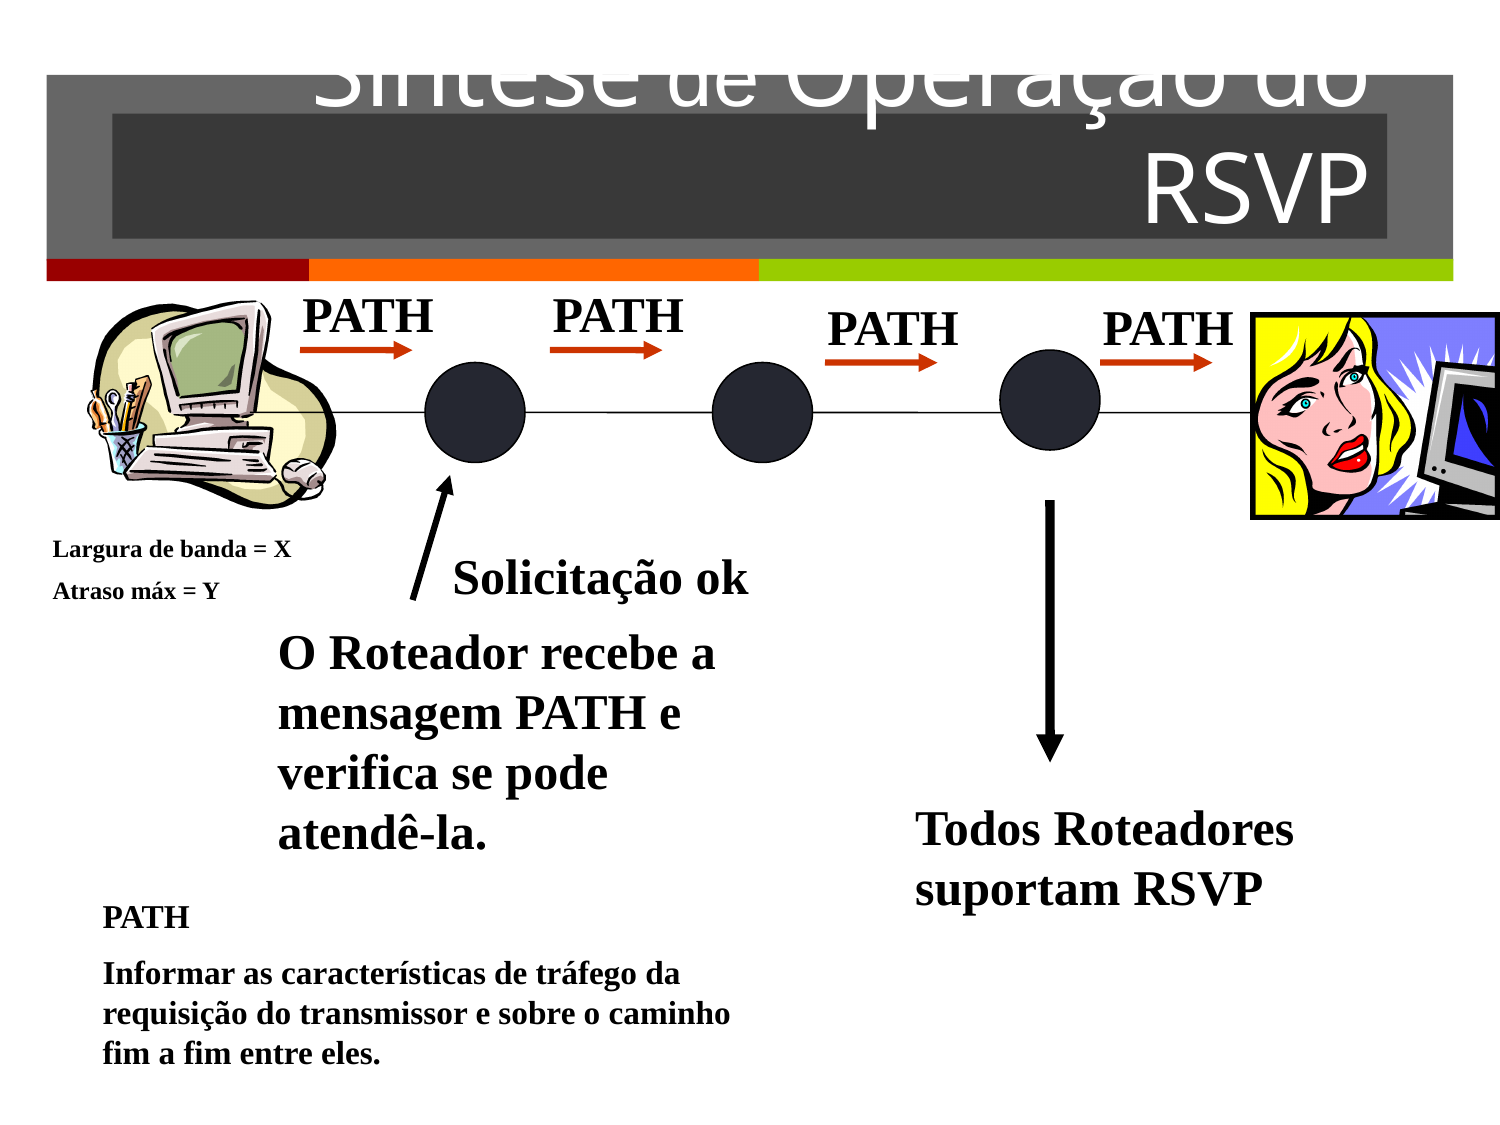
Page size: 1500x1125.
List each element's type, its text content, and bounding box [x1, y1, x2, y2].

picture [1250, 312, 1500, 520]
text_box PATH [287, 274, 463, 351]
text_box Todos Roteadores suportam RSVP [899, 787, 1438, 923]
text_box Solicitação ok [437, 537, 775, 613]
text_box [999, 350, 1100, 451]
title Sintese de Operação do RSVP [112, 113, 1388, 239]
picture [87, 299, 338, 511]
text_box [425, 362, 526, 463]
text_box O Roteador recebe a mensagem PATH e verifica se pode atendê-la. [262, 612, 763, 868]
text_box PATH [537, 274, 713, 351]
text_box Largura de banda = X Atraso máx = Y [37, 524, 325, 613]
text_box PATH Informar as características de tráfego da requisição do transmissor e sobre o caminho fim a fim entre eles. [87, 887, 775, 1079]
text_box PATH [1087, 287, 1263, 363]
text_box [712, 362, 813, 463]
text_box PATH [812, 287, 988, 363]
